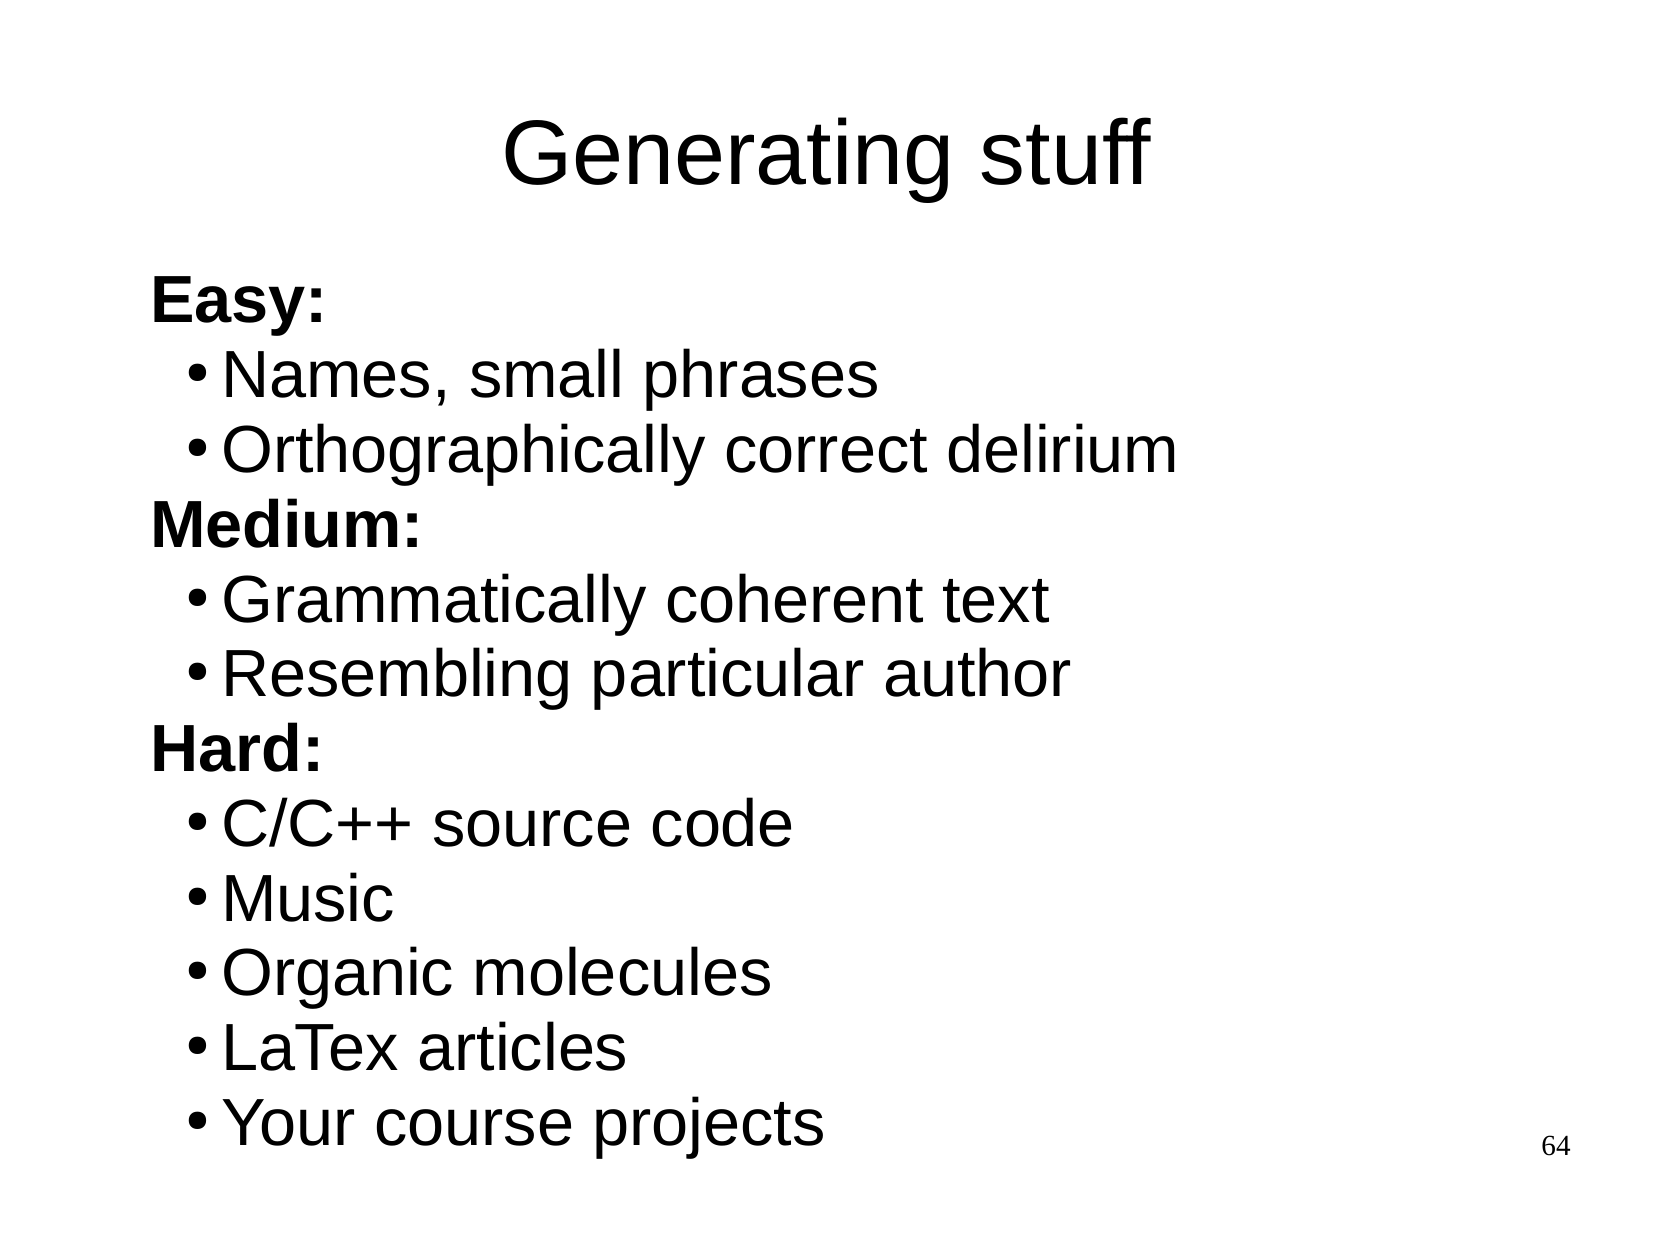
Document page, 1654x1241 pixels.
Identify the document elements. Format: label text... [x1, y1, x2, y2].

title Generating stuff [82, 49, 1571, 257]
text_box Easy: Names, small phrases Orthographically correct delirium Medium: Grammatically coherent text Resembling particular author Hard: C/C++ source code Music Organic molecules LaTex articles Your course projects [135, 255, 1517, 1241]
